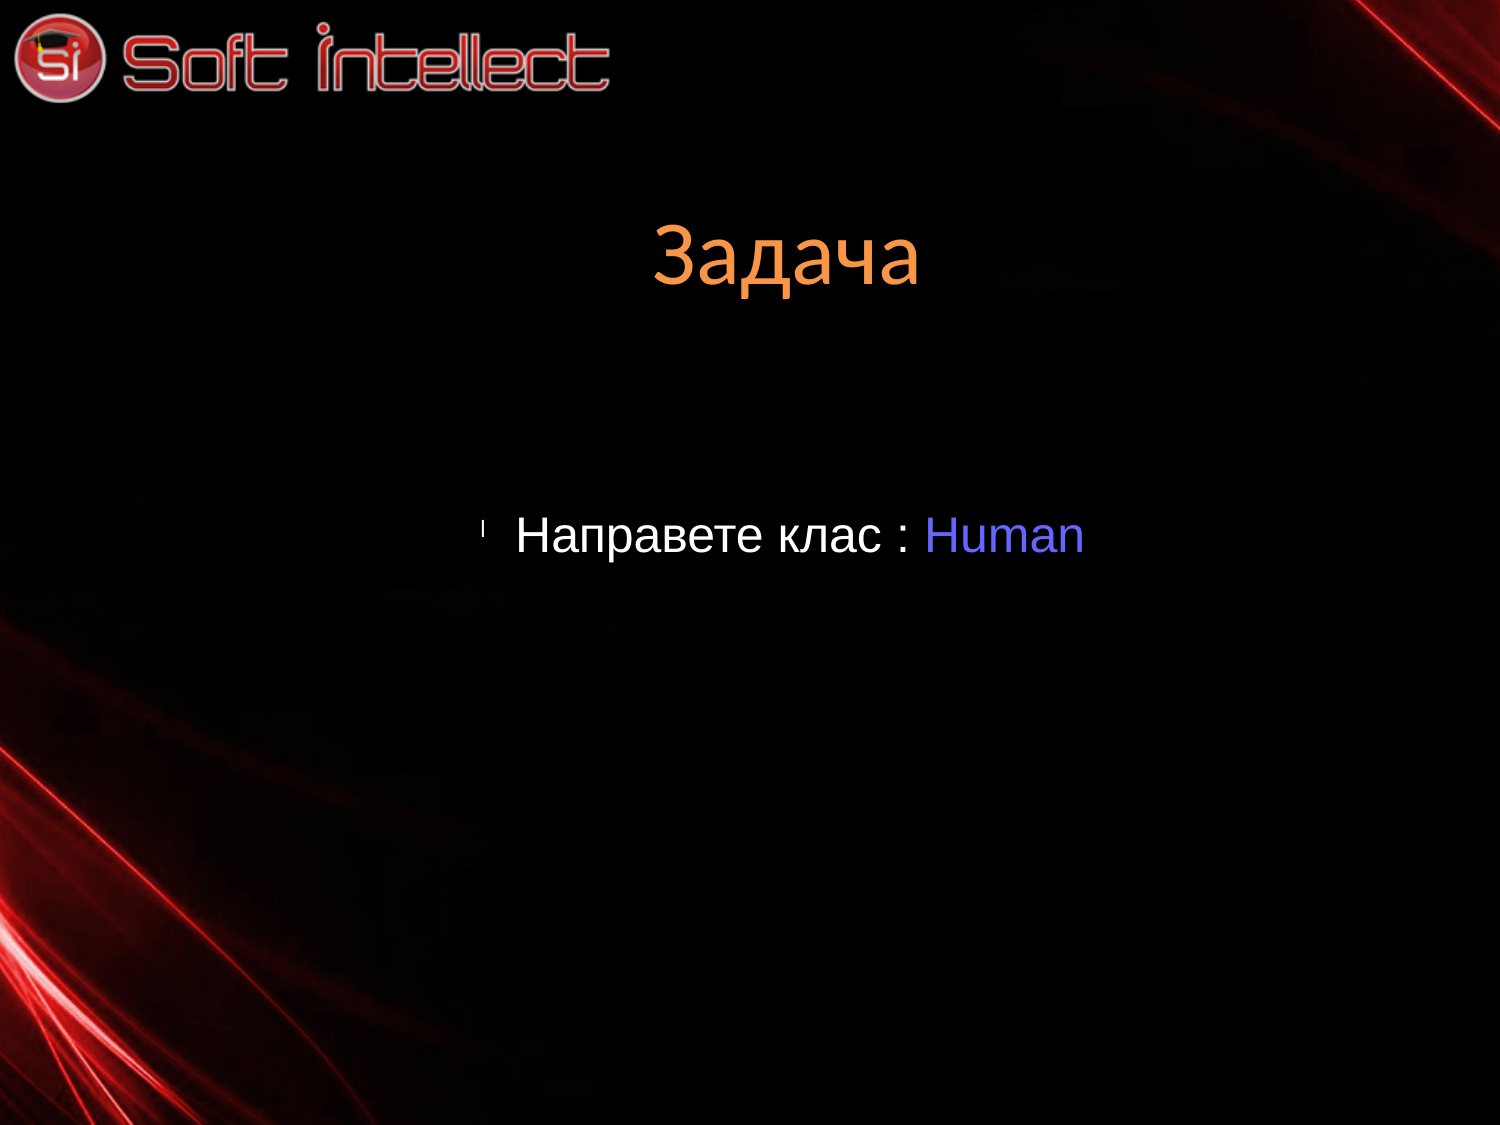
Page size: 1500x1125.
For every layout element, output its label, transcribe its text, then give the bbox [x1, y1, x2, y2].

text_box Задача [150, 127, 1425, 368]
text_box Направете клас : Human [465, 495, 1500, 1125]
picture [0, 0, 1500, 1125]
